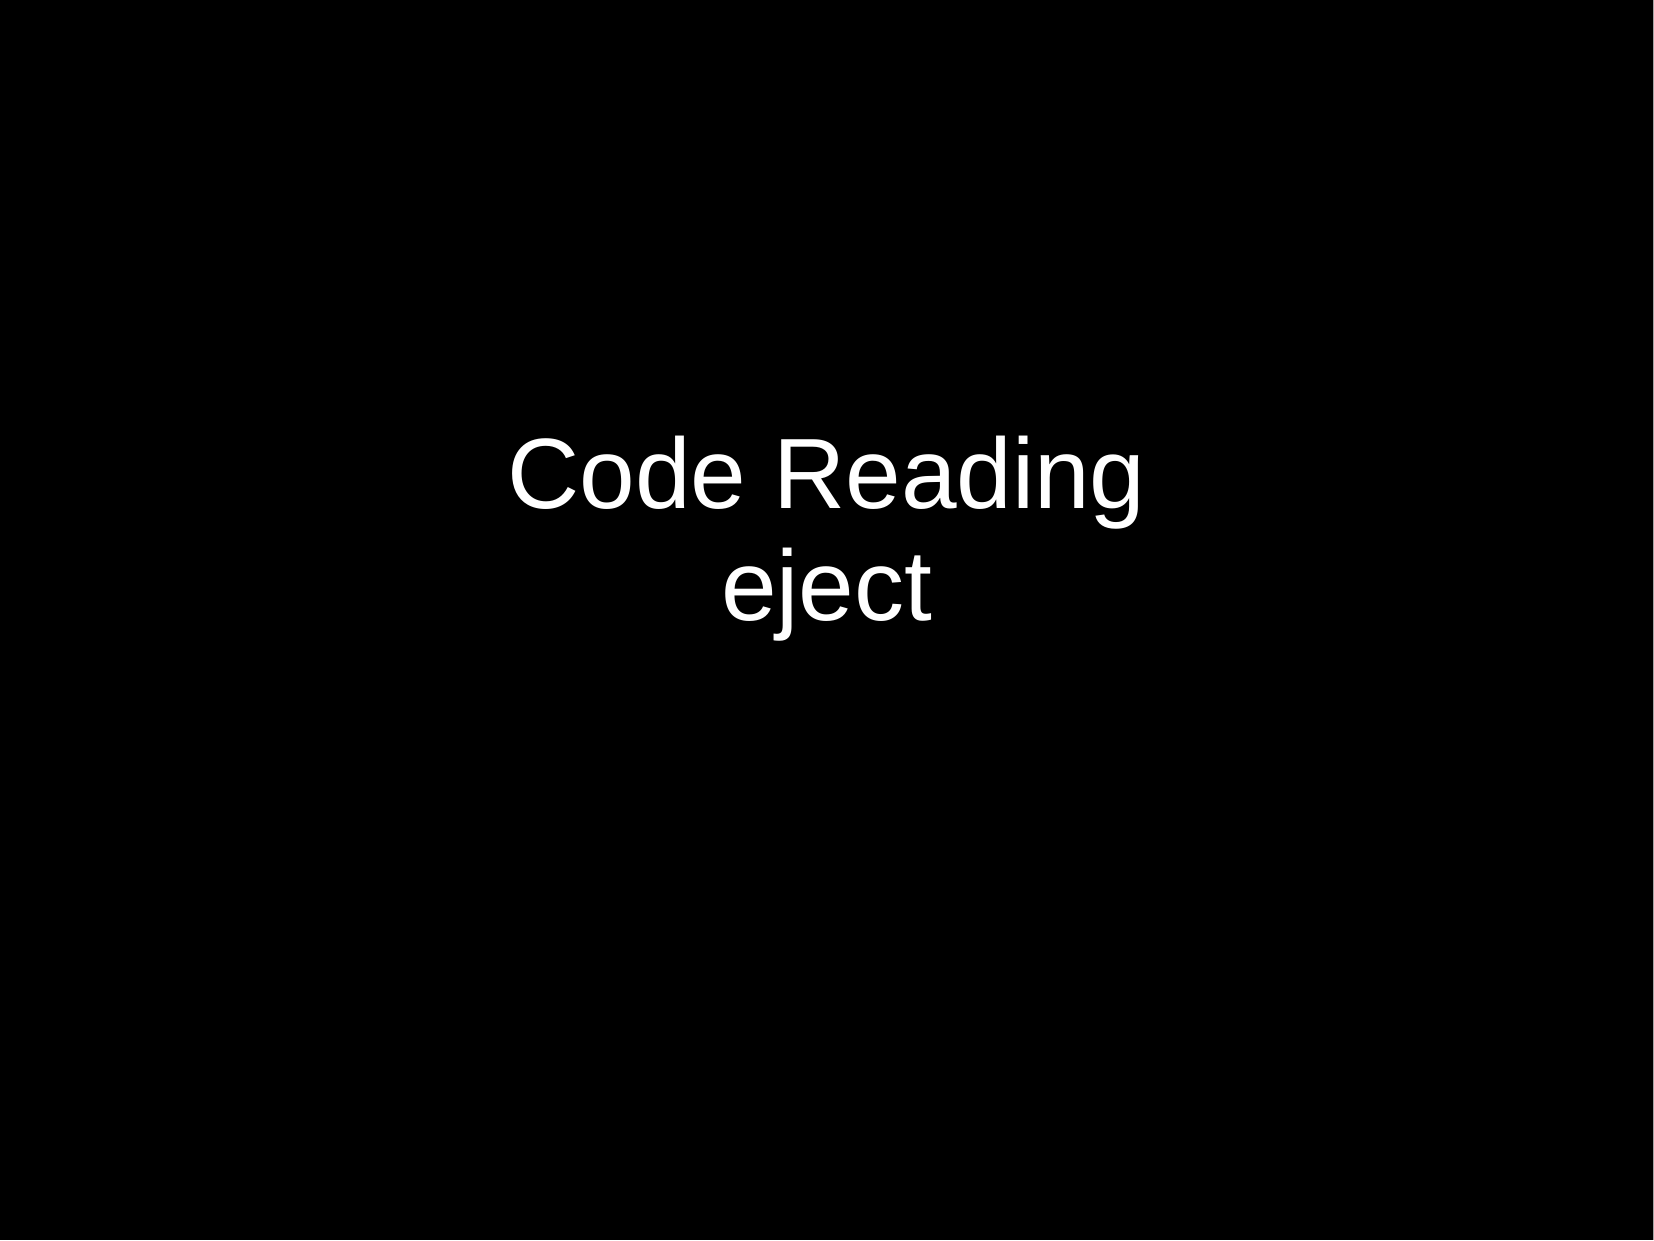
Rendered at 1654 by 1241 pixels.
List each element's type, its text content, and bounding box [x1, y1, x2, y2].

subtitle Code Reading eject [82, 49, 1571, 1010]
